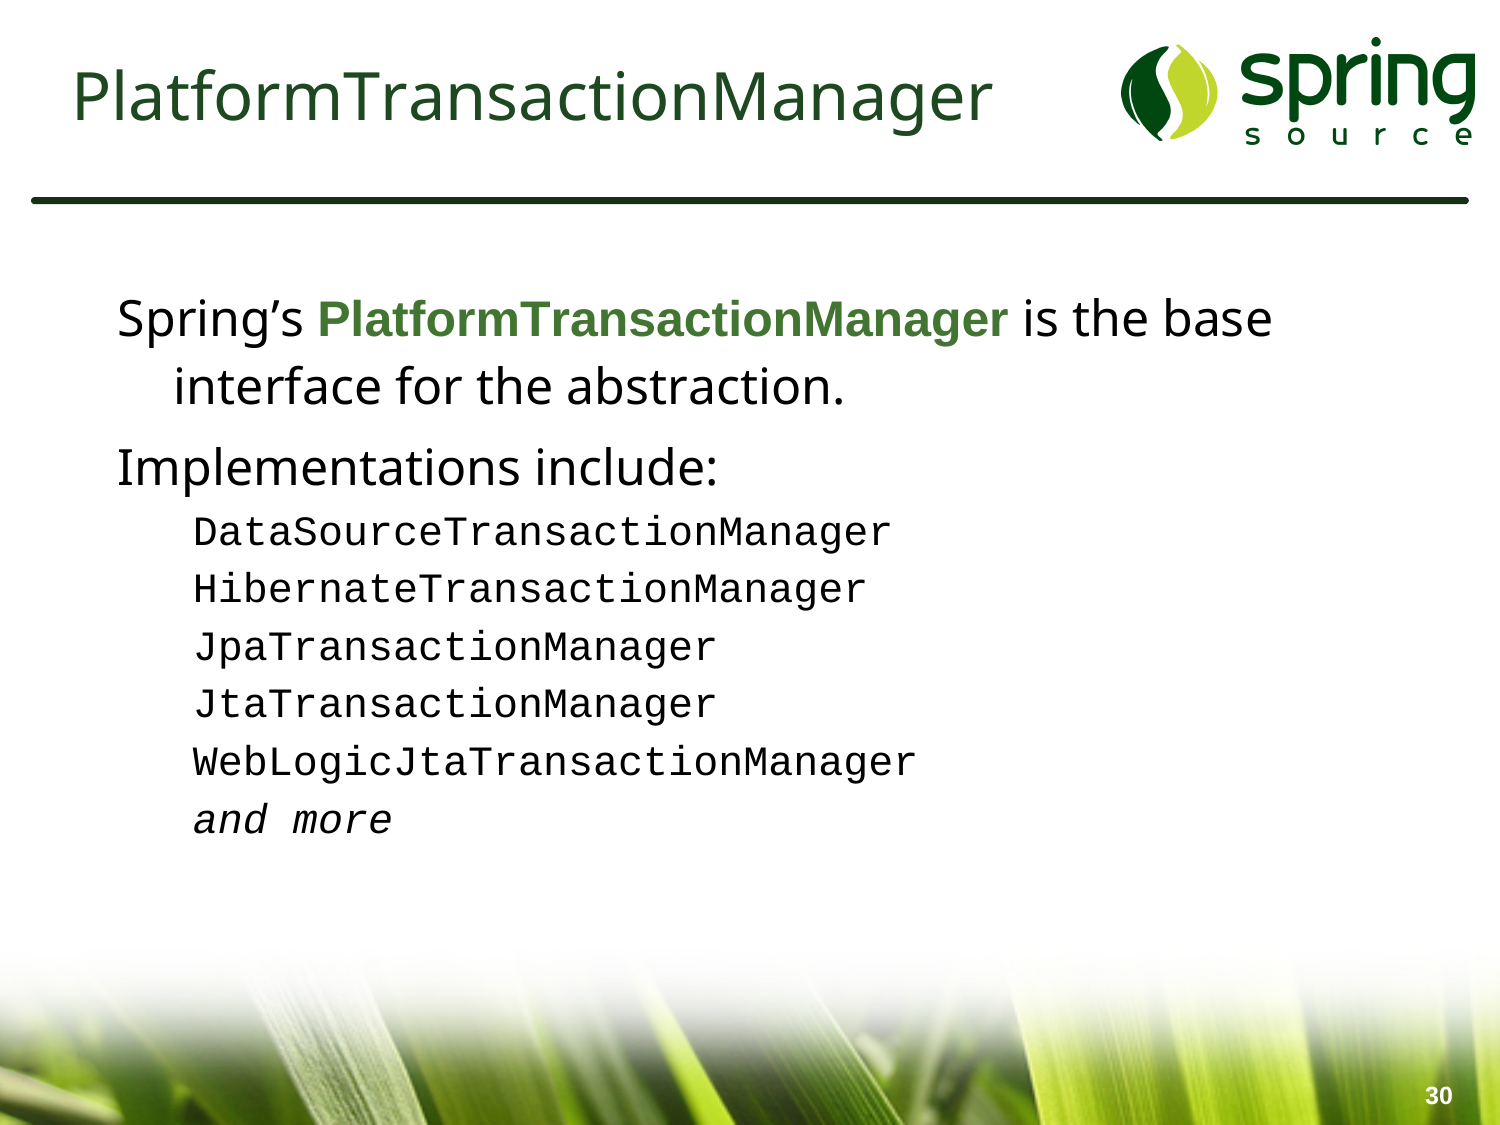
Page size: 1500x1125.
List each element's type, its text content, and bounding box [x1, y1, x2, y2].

picture [0, 944, 1500, 1125]
picture [1121, 37, 1475, 145]
list Spring’s PlatformTransactionManager is the base interface for the abstraction. Implementations include: DataSourceTransactionManager HibernateTransactionManager JpaTransactionManager JtaTransactionManager WebLogicJtaTransactionManager and more [103, 275, 1394, 947]
title PlatformTransactionManager [56, 13, 1089, 176]
